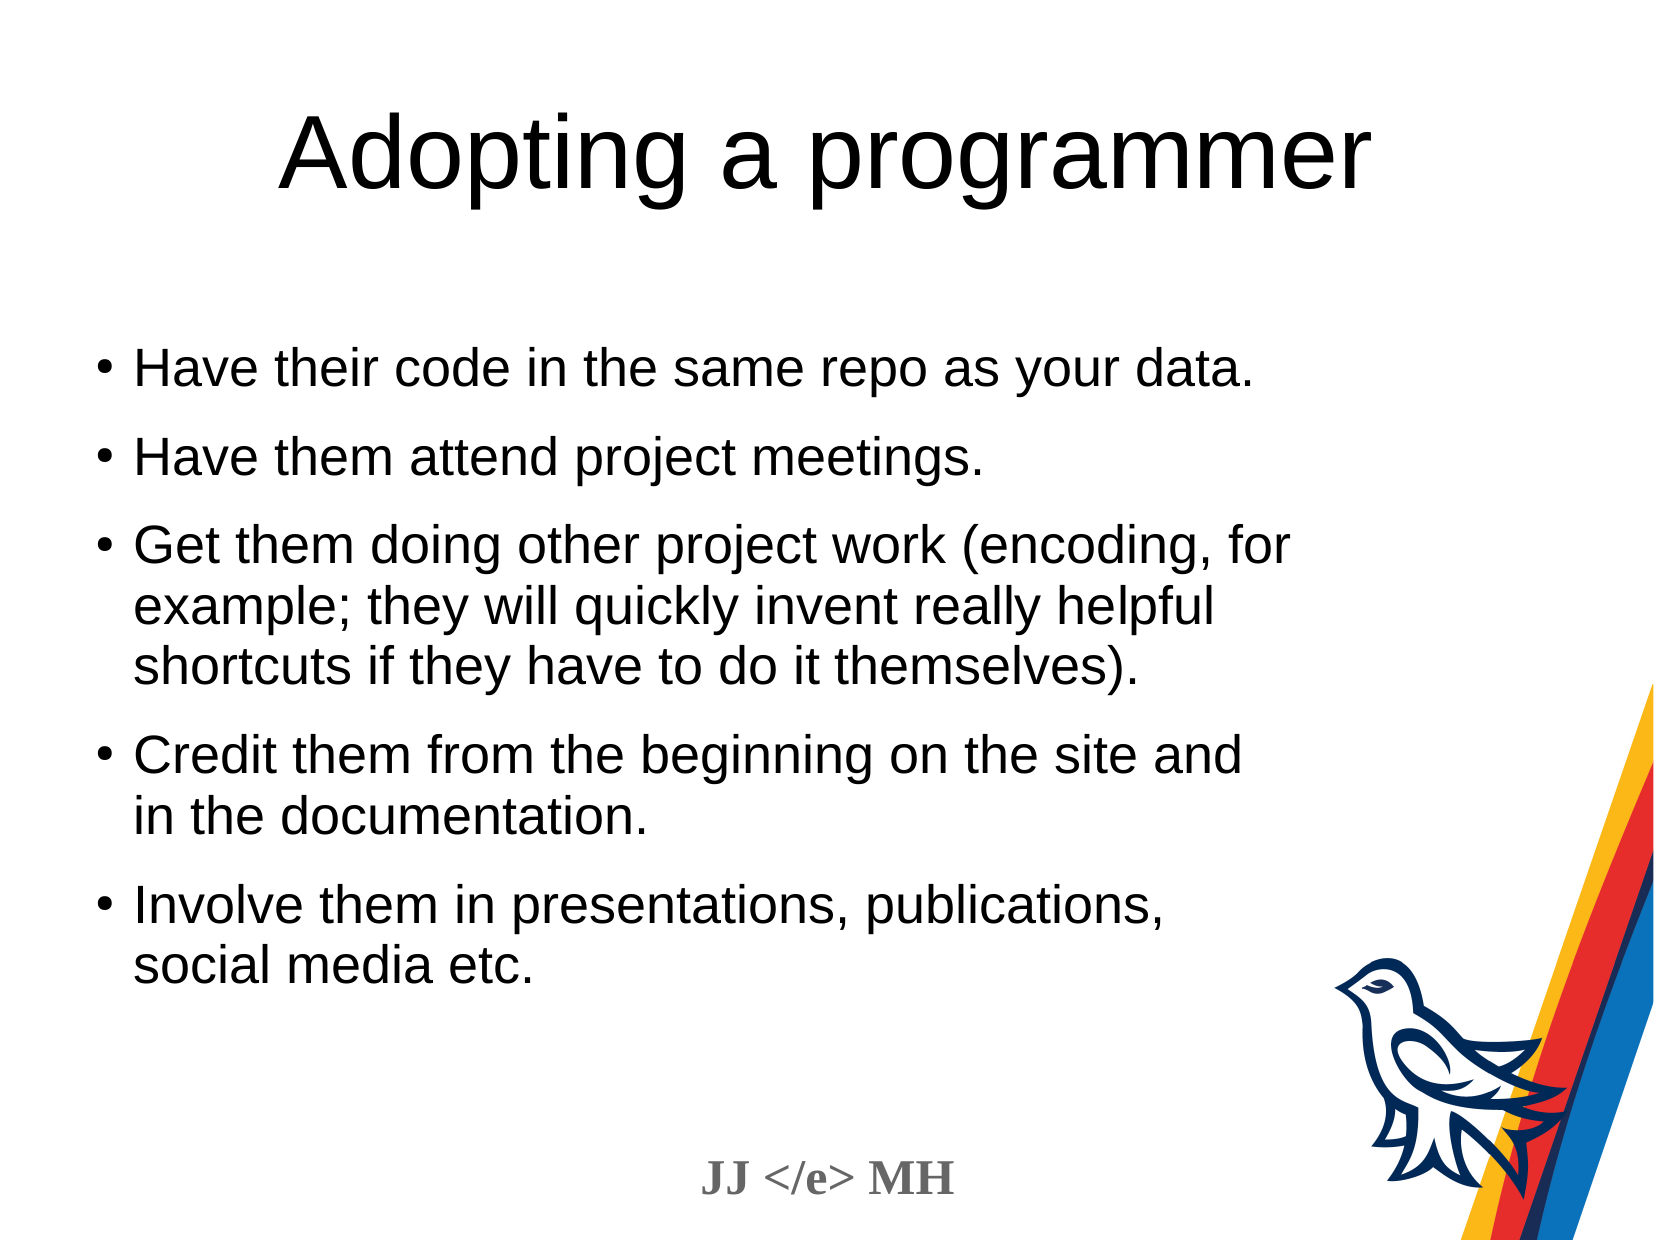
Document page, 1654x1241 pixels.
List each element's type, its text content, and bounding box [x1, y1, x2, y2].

list Have their code in the same repo as your data. Have them attend project meetings. Get them doing other project work (encoding, for example; they will quickly invent really helpful shortcuts if they have to do it themselves). Credit them from the beginning on the site and in the documentation. Involve them in presentations, publications, social media etc. [82, 337, 1300, 1057]
picture [1324, 684, 1654, 1240]
title Adopting a programmer [82, 49, 1571, 257]
